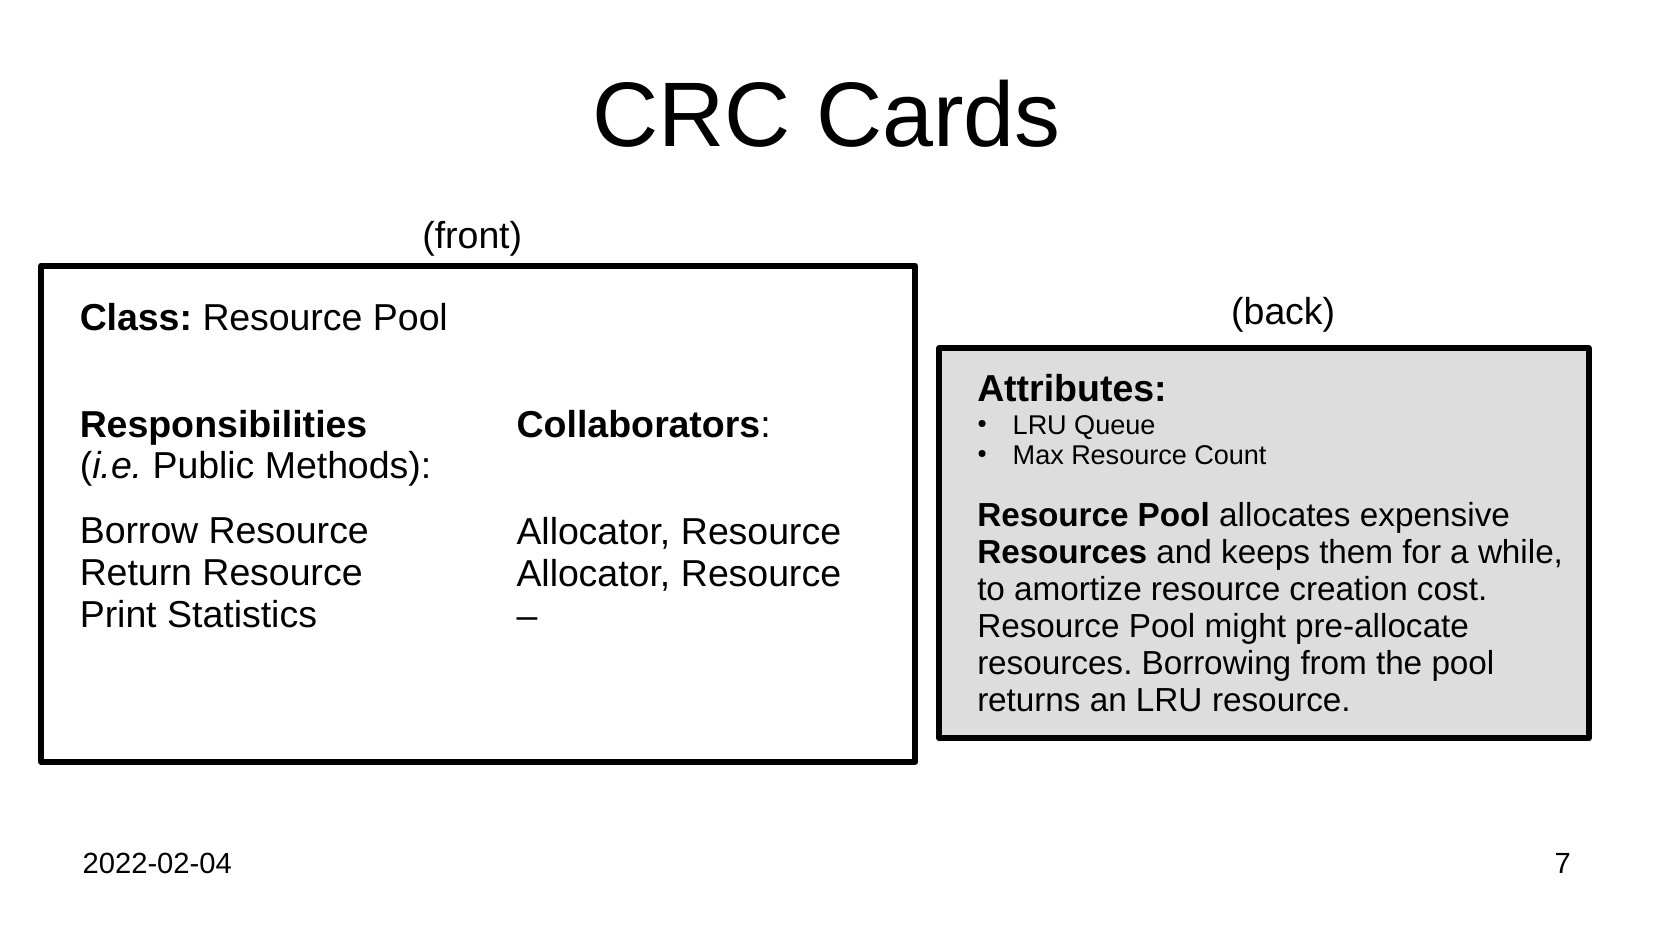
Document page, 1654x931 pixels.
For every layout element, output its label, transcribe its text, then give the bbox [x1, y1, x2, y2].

text_box Resource Pool allocates expensive Resources and keeps them for a while, to amortize resource creation cost. Resource Pool might pre-allocate resources. Borrowing from the pool returns an LRU resource. [962, 489, 1613, 727]
text_box Allocator, Resource Allocator, Resource – [501, 502, 904, 644]
text_box (back) [1216, 283, 1371, 341]
text_box (front) [407, 206, 562, 264]
text_box Attributes: LRU Queue Max Resource Count [962, 360, 1306, 478]
text_box Borrow Resource Return Resource Print Statistics [64, 501, 479, 643]
text_box Collaborators: [501, 395, 892, 502]
text_box [41, 265, 916, 762]
text_box [938, 348, 1589, 739]
text_box Responsibilities (i.e. Public Methods): [64, 395, 467, 495]
text_box Class: Resource Pool [64, 289, 892, 347]
title CRC Cards [82, 37, 1571, 193]
